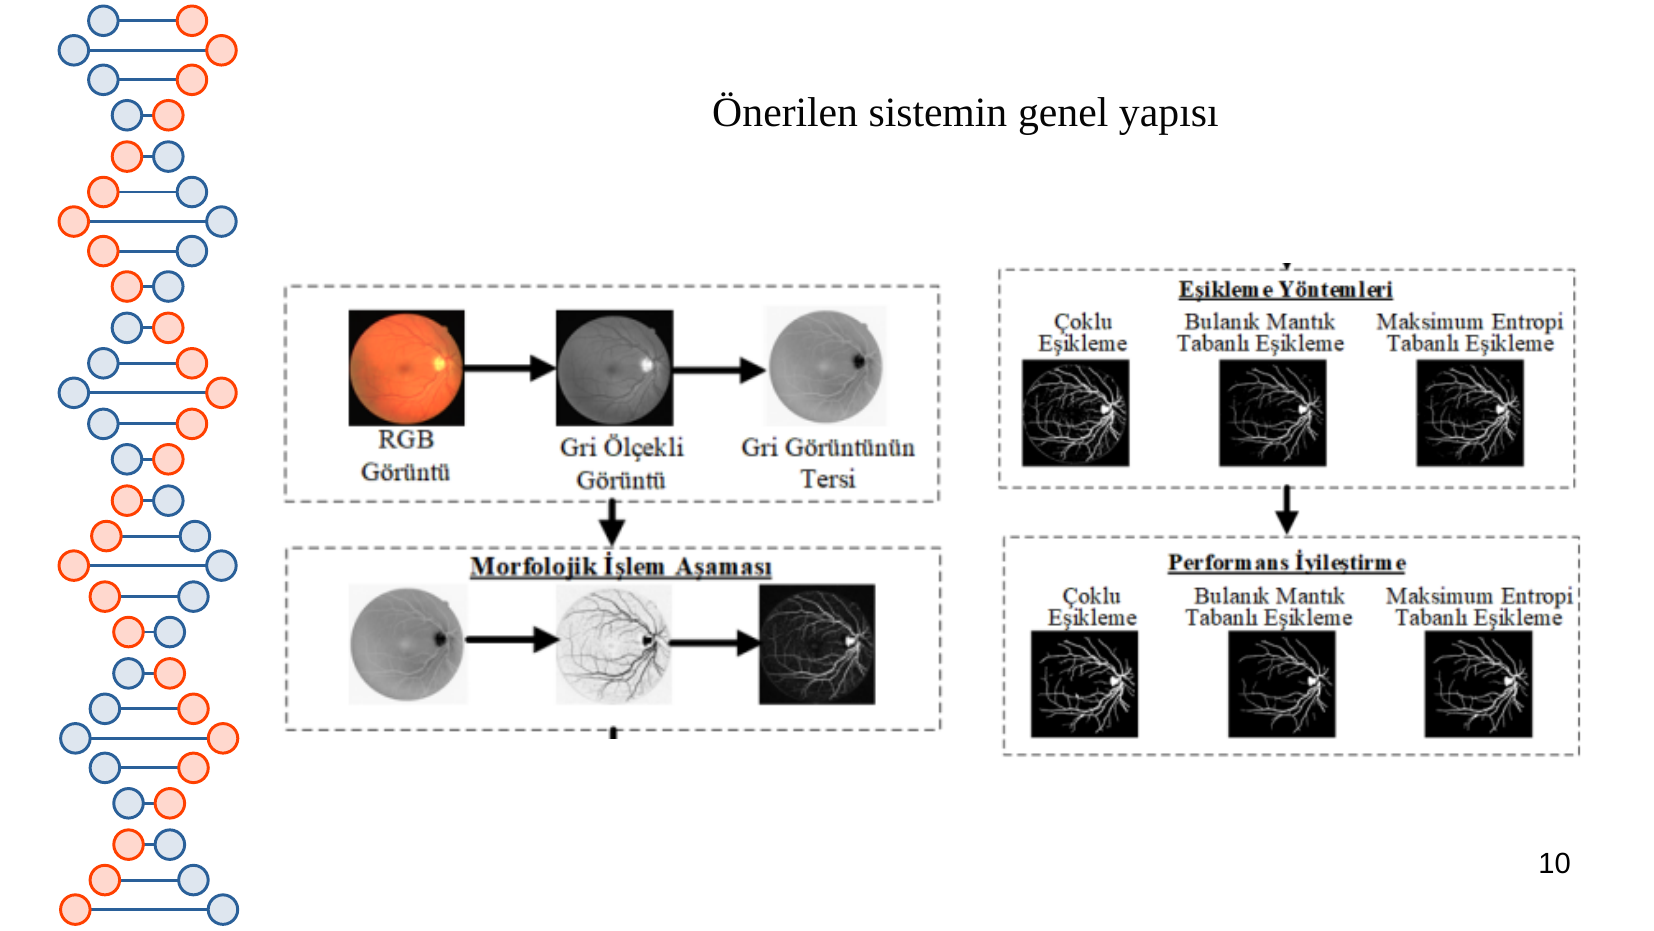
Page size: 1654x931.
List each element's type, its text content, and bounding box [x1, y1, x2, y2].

title Önerilen sistemin genel yapısı [265, 35, 1595, 189]
picture [974, 263, 1595, 762]
picture [267, 277, 960, 739]
